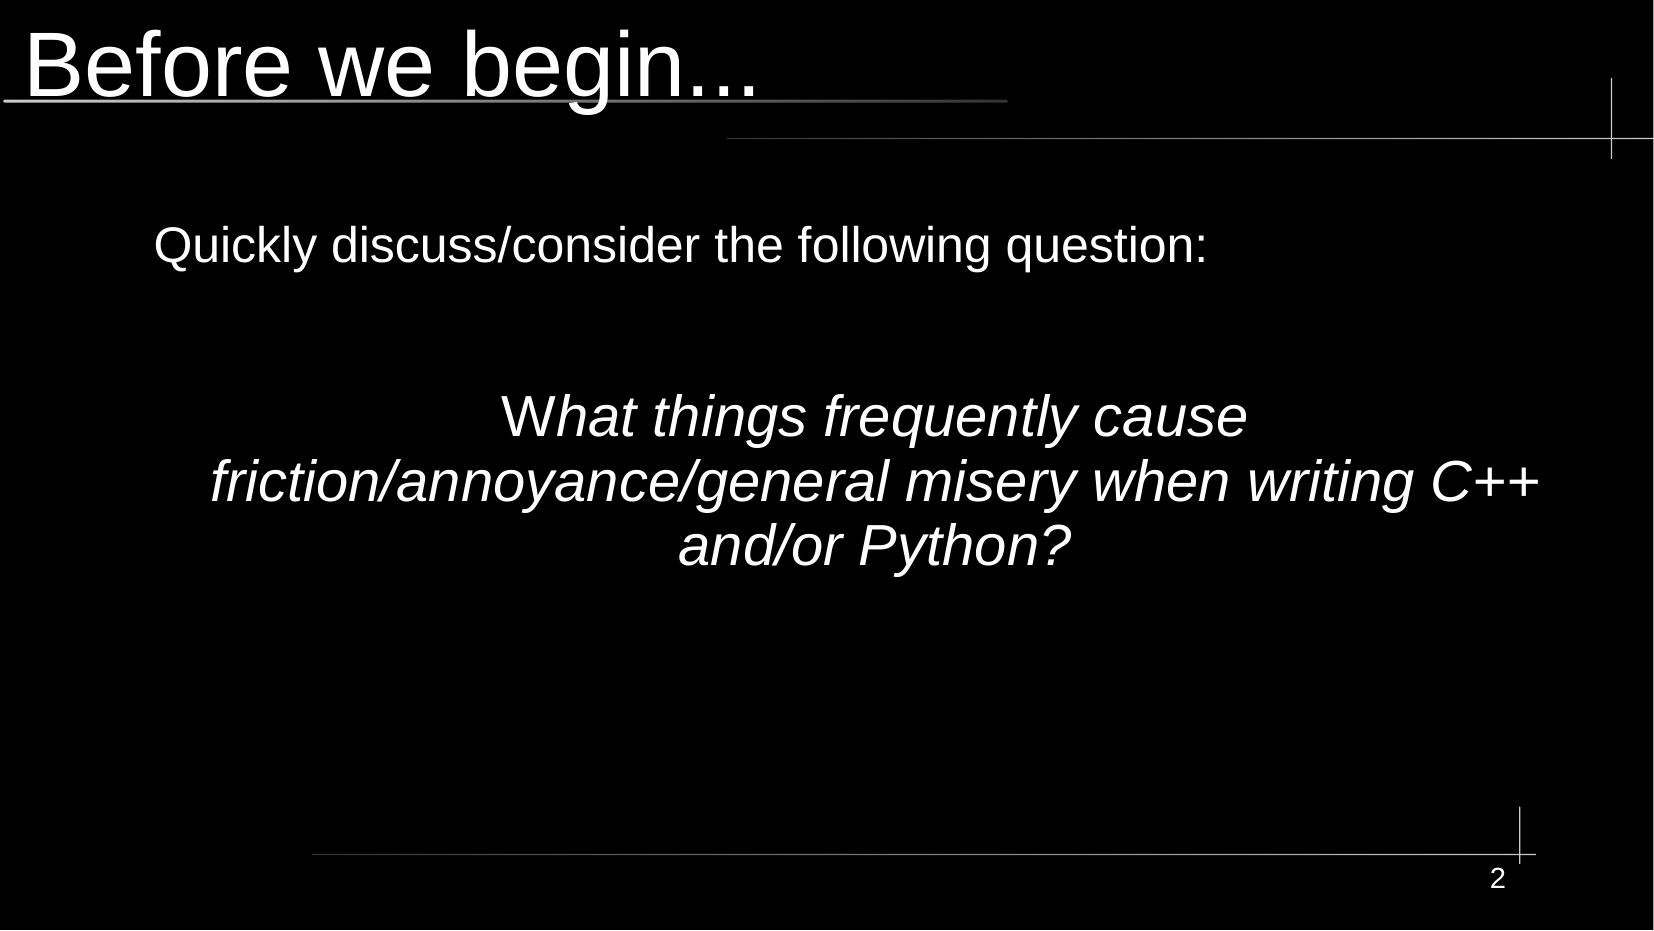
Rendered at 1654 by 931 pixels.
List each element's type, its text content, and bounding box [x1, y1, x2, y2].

list What things frequently cause friction/annoyance/general misery when writing C++ and/or Python? [118, 383, 1571, 709]
list Quickly discuss/consider the following question: [82, 217, 1571, 325]
title Before we begin... [23, 11, 1589, 119]
